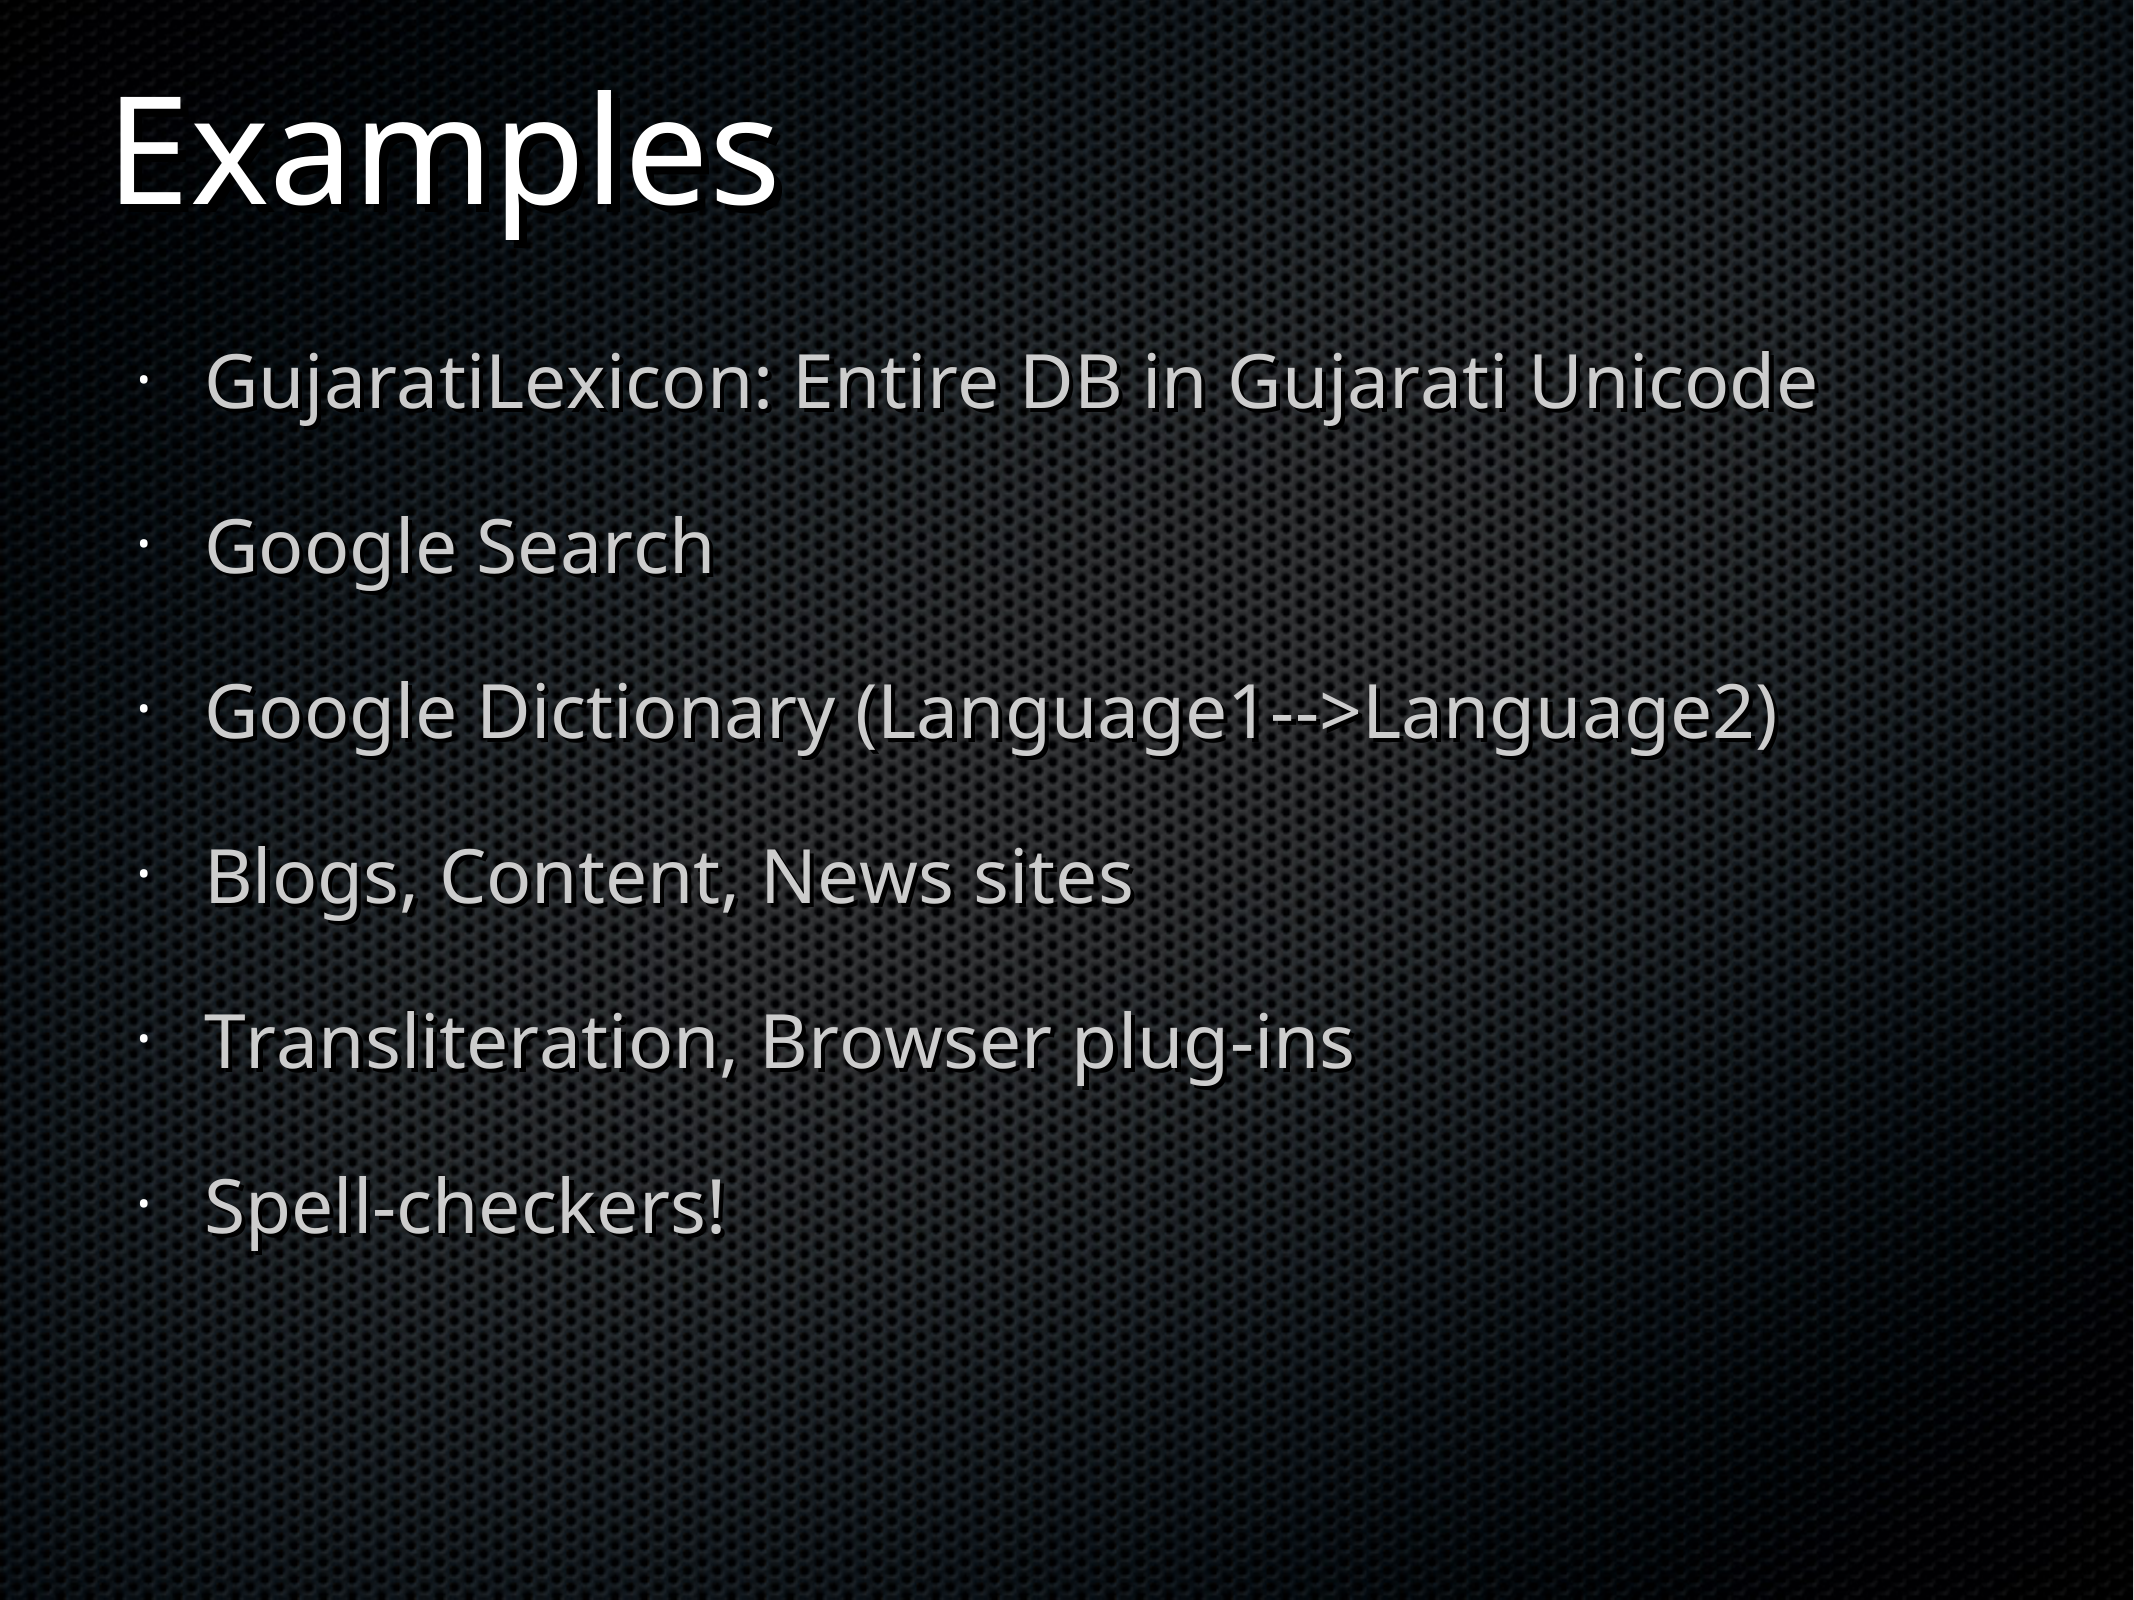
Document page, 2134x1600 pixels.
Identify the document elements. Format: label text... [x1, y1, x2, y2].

title Examples [106, 18, 2027, 271]
list GujaratiLexicon: Entire DB in Gujarati Unicode Google Search Google Dictionary (Language1-->Language2) Blogs, Content, News sites Transliteration, Browser plug-ins Spell-checkers! [129, 325, 2005, 1476]
picture [0, 0, 2134, 1600]
